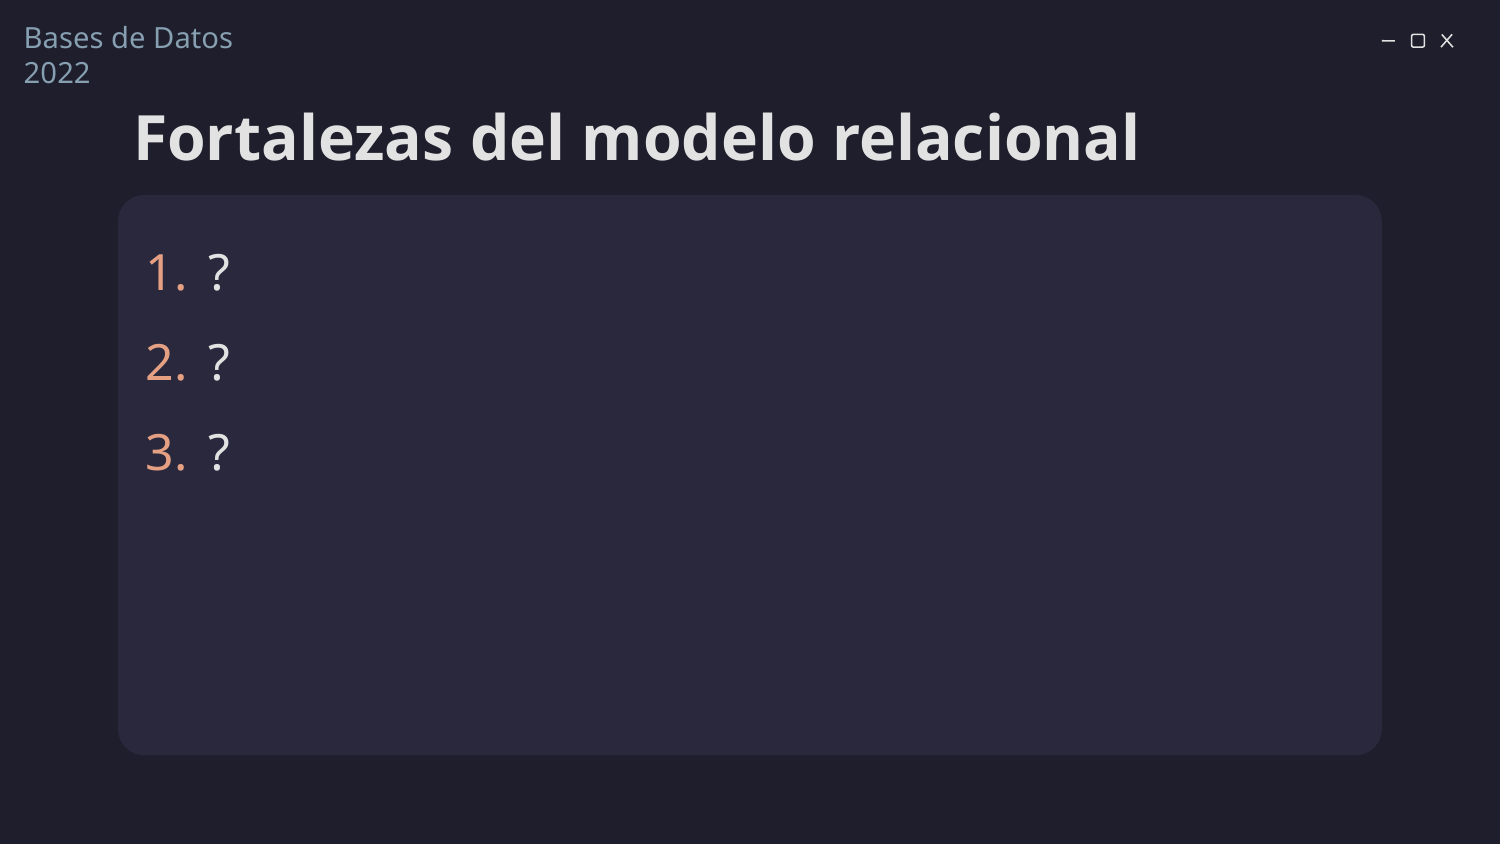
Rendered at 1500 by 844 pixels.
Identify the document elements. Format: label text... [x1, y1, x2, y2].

list ? ? ? [118, 195, 1382, 750]
title Fortalezas del modelo relacional [118, 88, 1407, 183]
